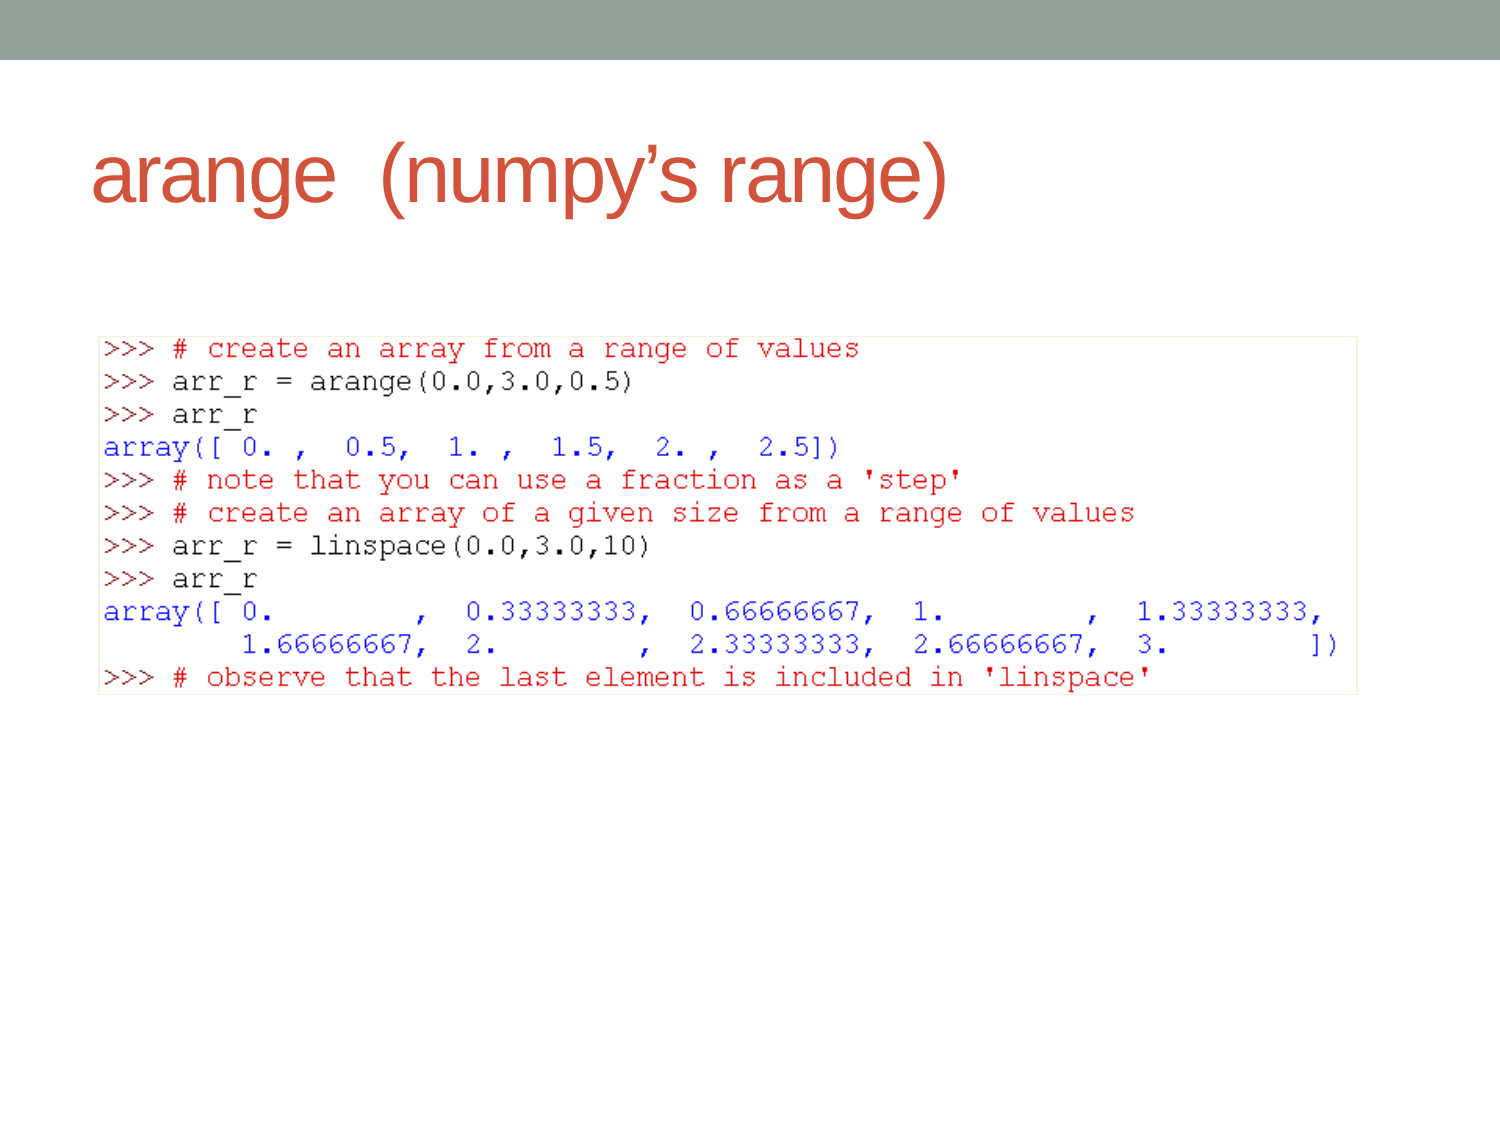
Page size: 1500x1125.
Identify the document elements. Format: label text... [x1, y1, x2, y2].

title arange (numpy’s range) [75, 87, 1426, 251]
picture [99, 337, 1357, 694]
